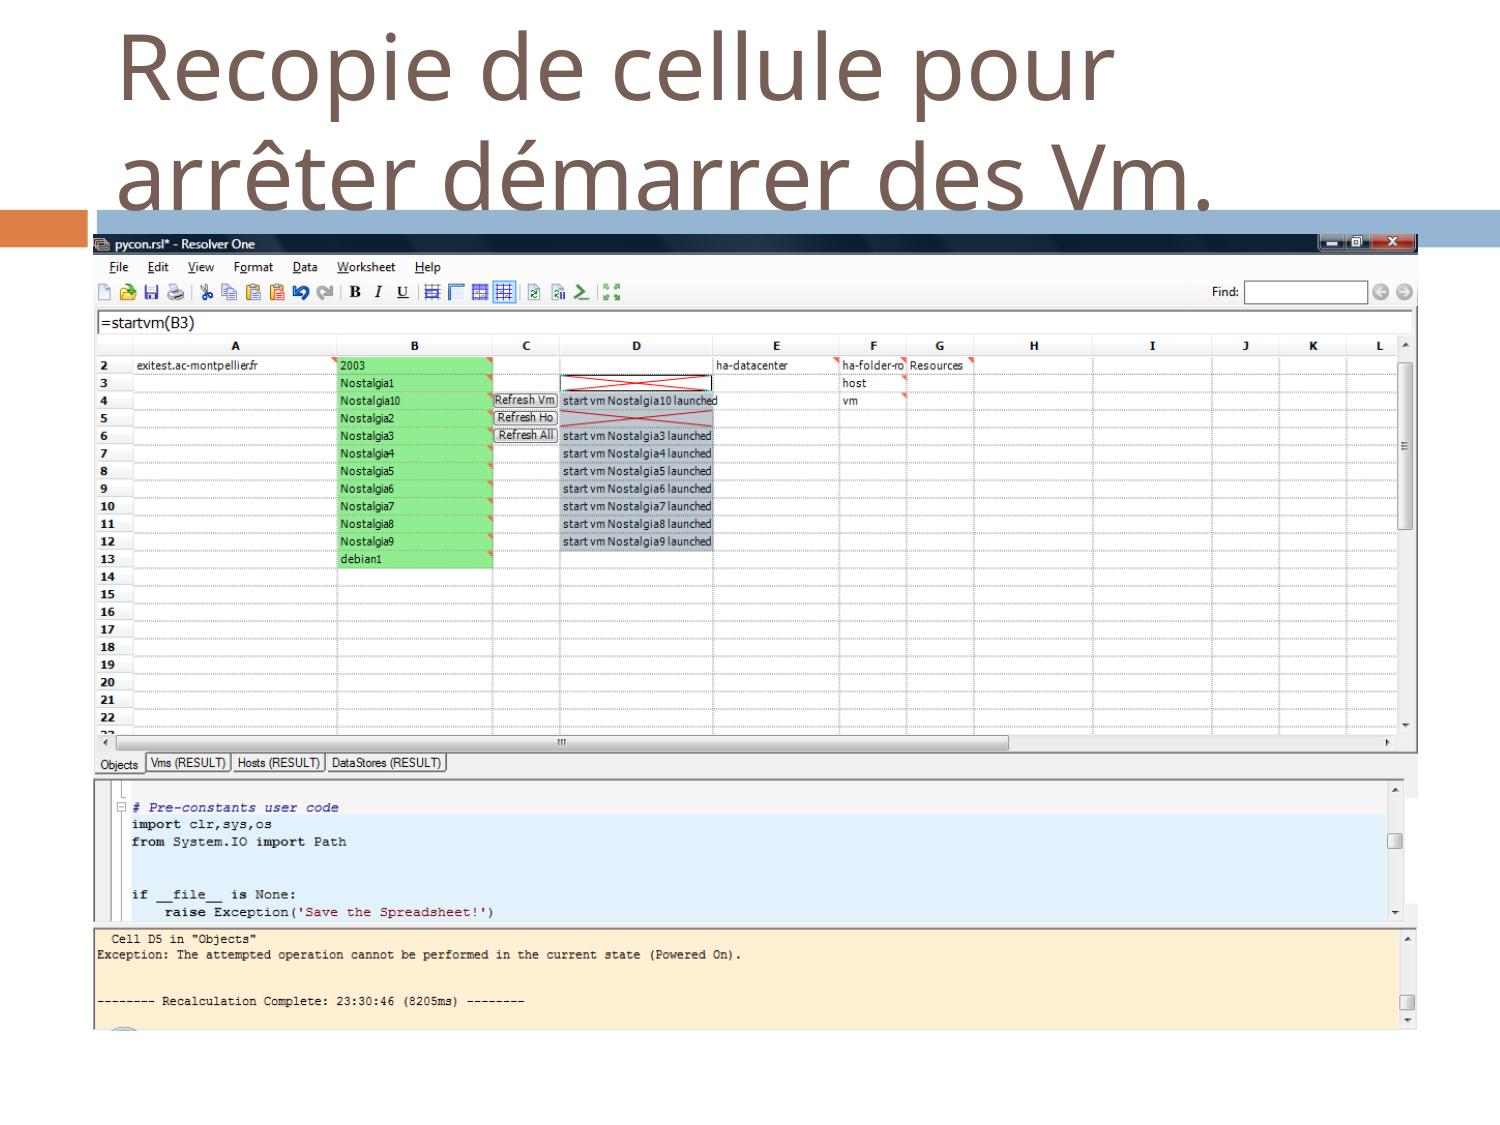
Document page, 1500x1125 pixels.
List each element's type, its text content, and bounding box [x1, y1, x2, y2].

picture [93, 234, 1418, 1031]
title Recopie de cellule pour arrêter démarrer des Vm. [100, 1, 1438, 237]
